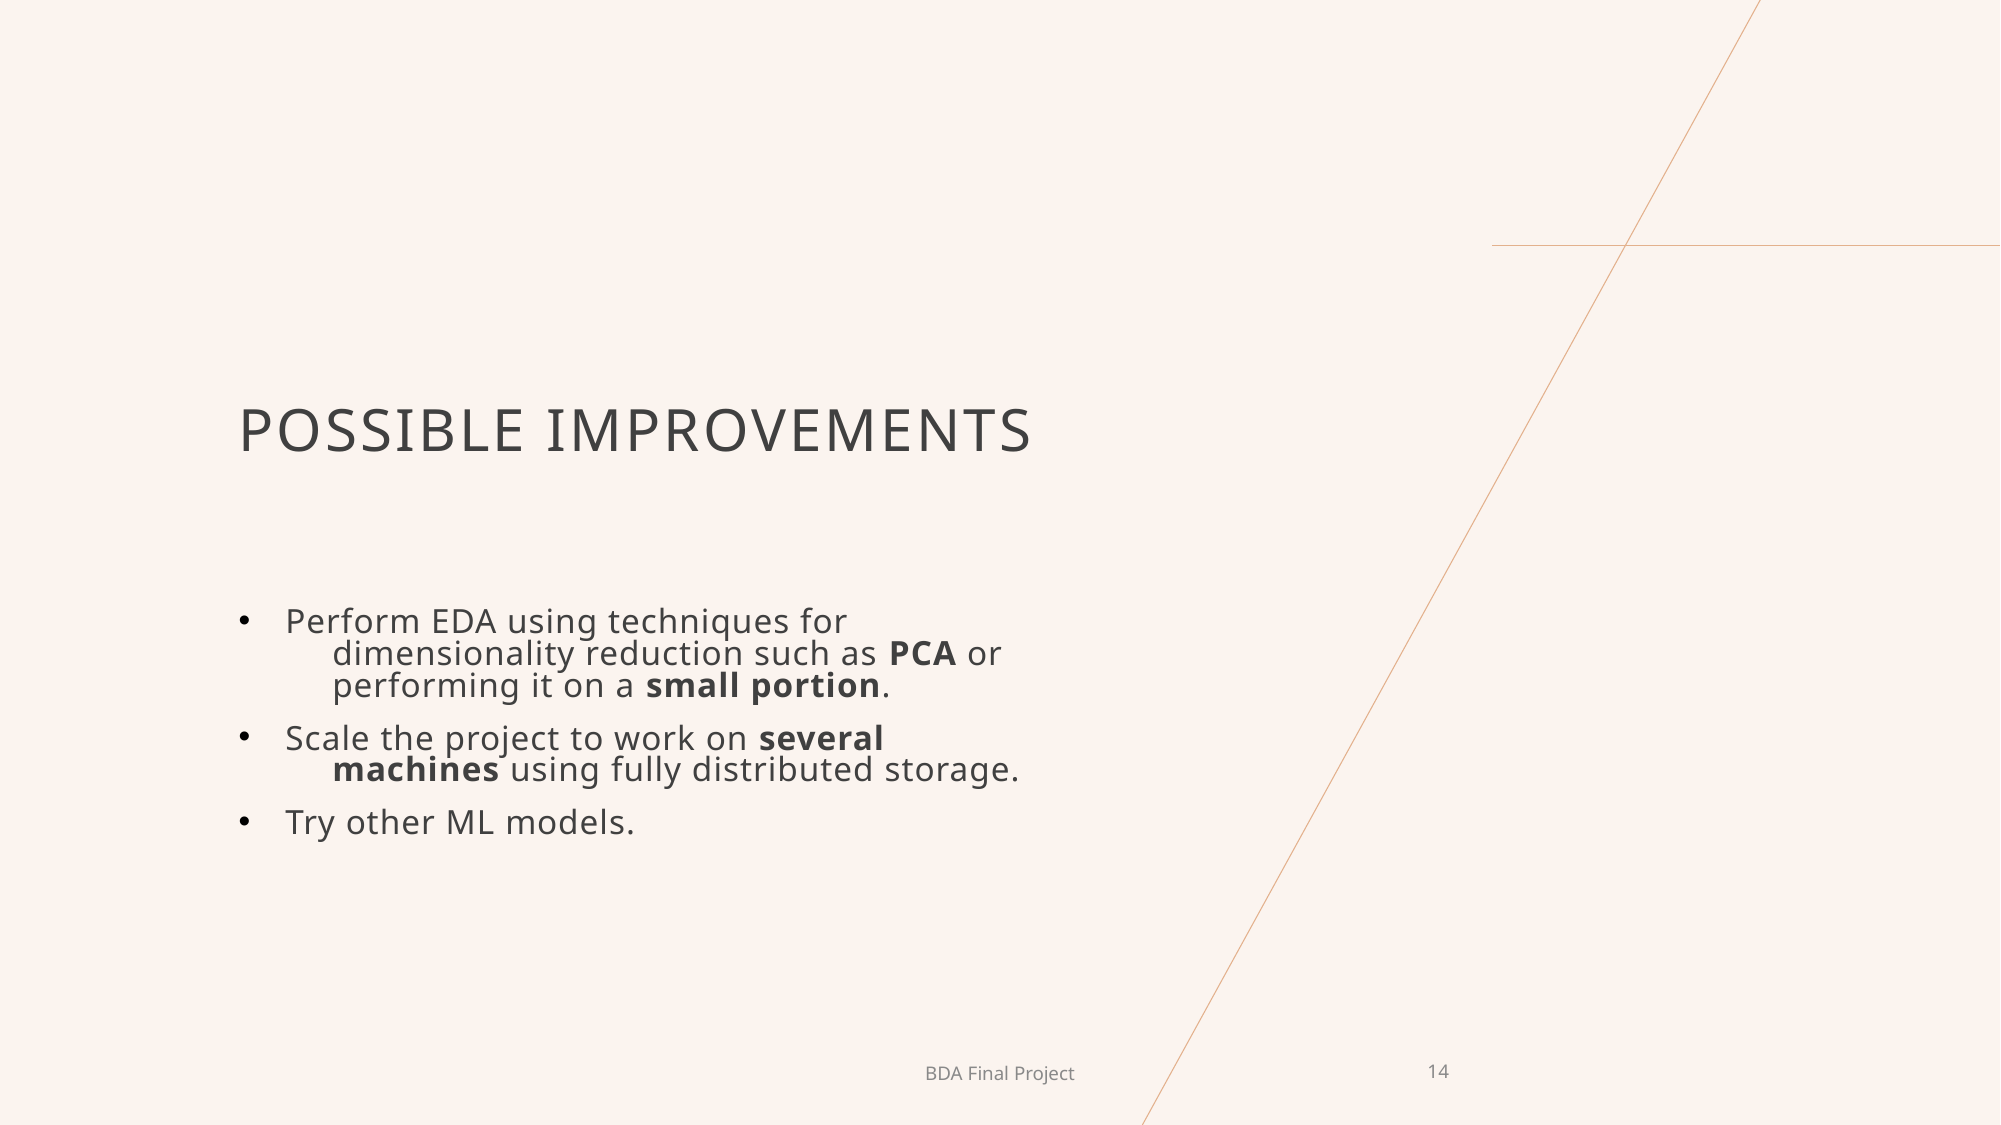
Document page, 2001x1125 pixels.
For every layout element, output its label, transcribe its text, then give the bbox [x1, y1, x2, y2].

text_box BDA Final Project [857, 1042, 1143, 1103]
list Perform EDA using techniques for dimensionality reduction such as PCA or performing it on a small portion. Scale the project to work on several machines using fully distributed storage. Try other ML models. [223, 507, 1062, 758]
text_box [1412, 1042, 1863, 1103]
title Possible improvements [223, 274, 1062, 472]
